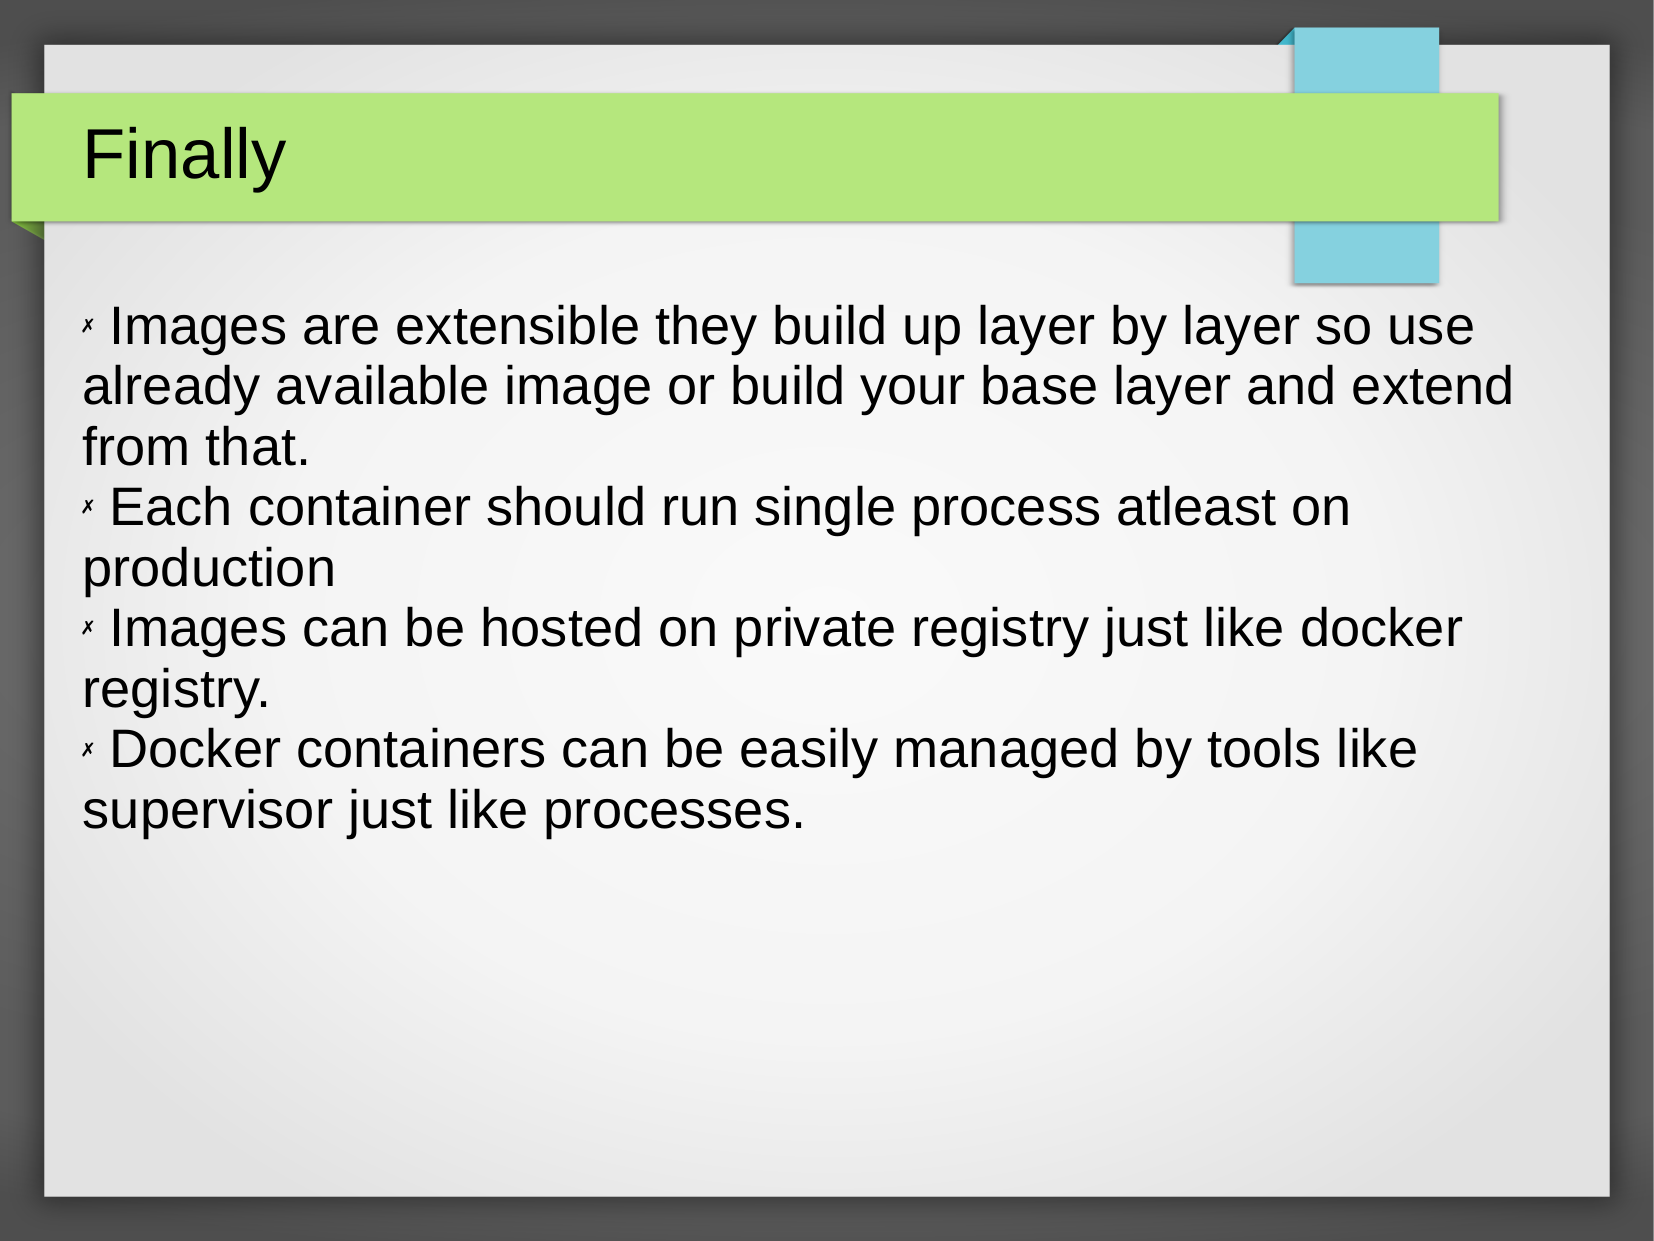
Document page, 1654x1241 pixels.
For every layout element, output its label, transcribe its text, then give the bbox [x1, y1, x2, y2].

picture [0, 0, 1654, 1241]
title Finally [82, 94, 1264, 213]
subtitle Images are extensible they build up layer by layer so use already available image or build your base layer and extend from that. Each container should run single process atleast on production Images can be hosted on private registry just like docker registry. Docker containers can be easily managed by tools like supervisor just like processes. [82, 295, 1571, 1015]
